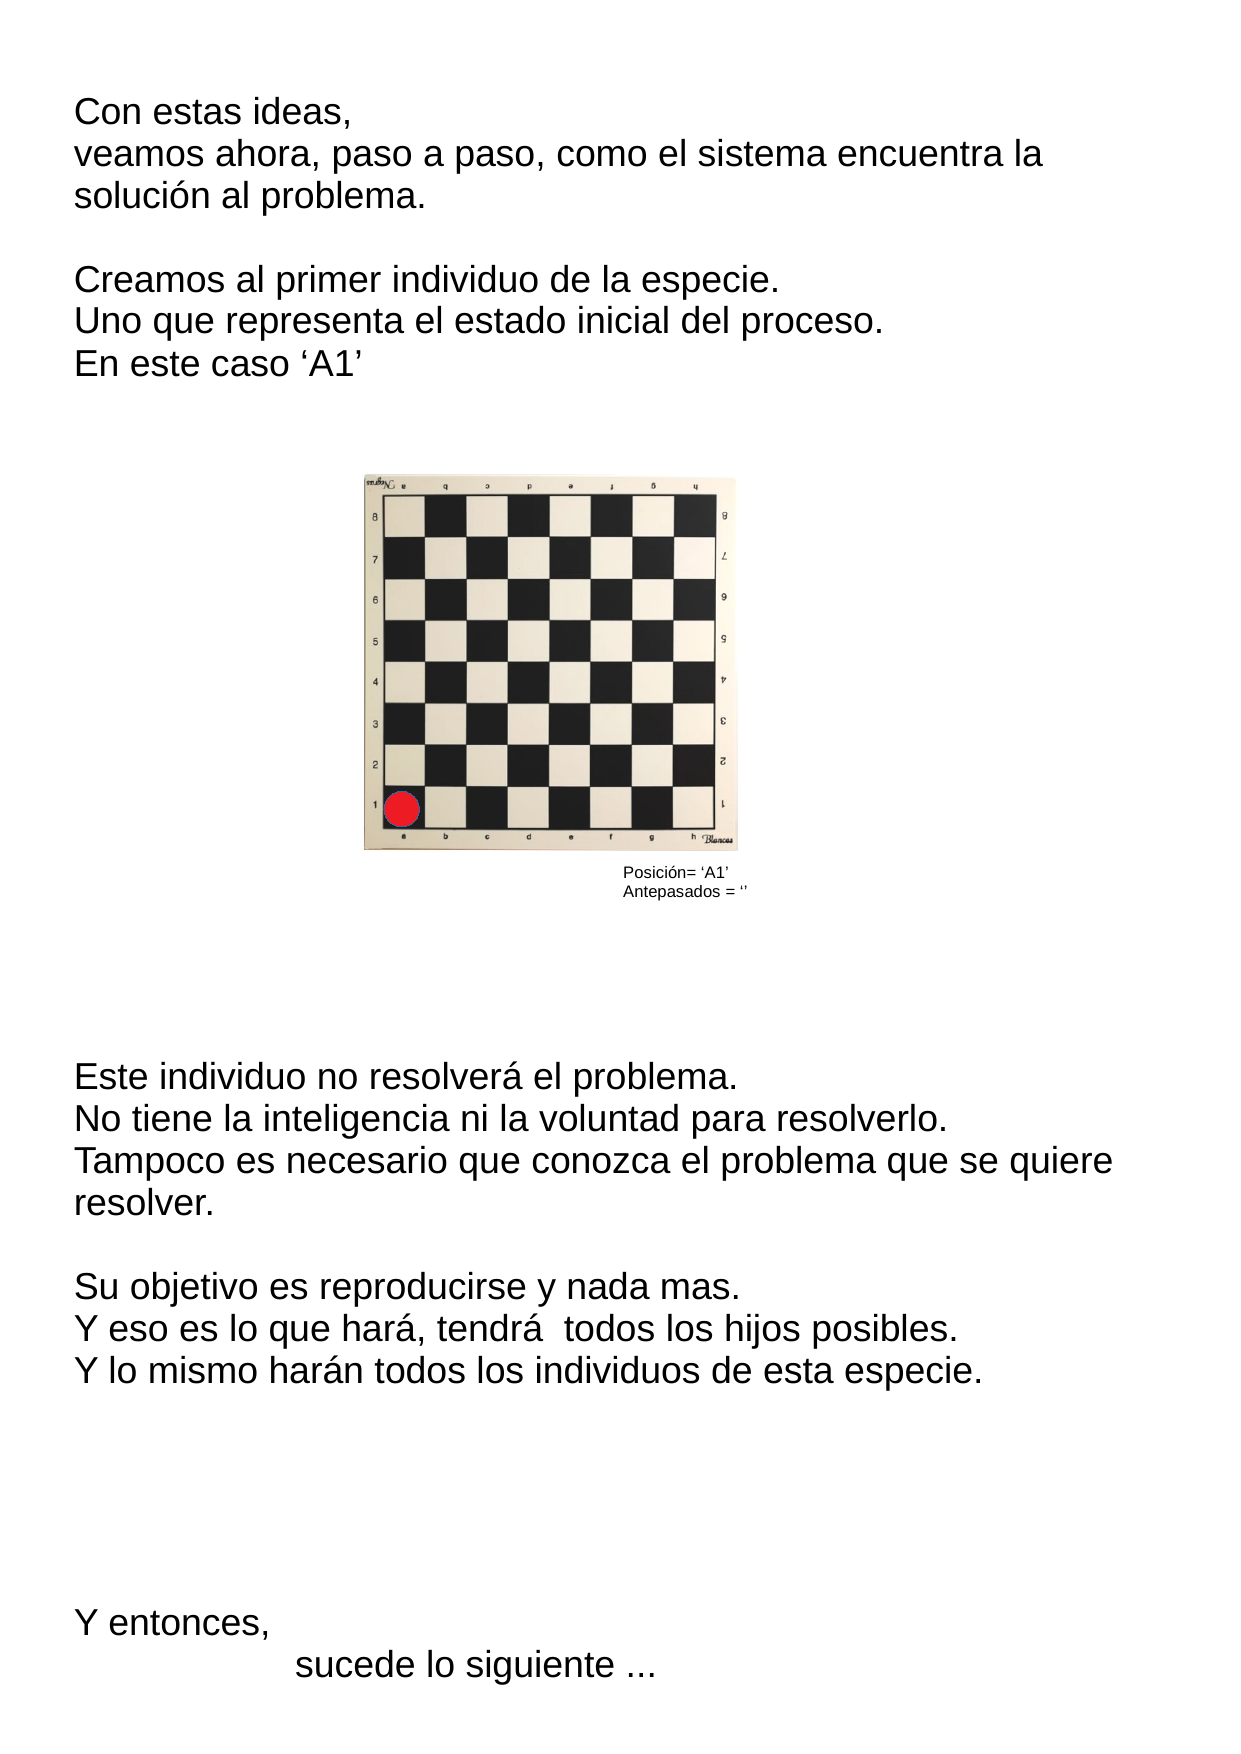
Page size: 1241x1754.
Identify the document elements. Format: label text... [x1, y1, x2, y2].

picture [362, 473, 739, 851]
text_box Con estas ideas, veamos ahora, paso a paso, como el sistema encuentra la solución al problema. Creamos al primer individuo de la especie. Uno que representa el estado inicial del proceso. En este caso ‘A1’ Este individuo no resolverá el problema. No tiene la inteligencia ni la voluntad para resolverlo. Tampoco es necesario que conozca el problema que se quiere resolver. Su objetivo es reproducirse y nada mas. Y eso es lo que hará, tendrá todos los hijos posibles. Y lo mismo harán todos los individuos de esta especie. Y entonces, sucede lo siguiente ... [59, 82, 1134, 1736]
text_box Posición= ‘A1’ Antepasados = ‘’ [608, 856, 763, 909]
text_box [383, 791, 420, 827]
